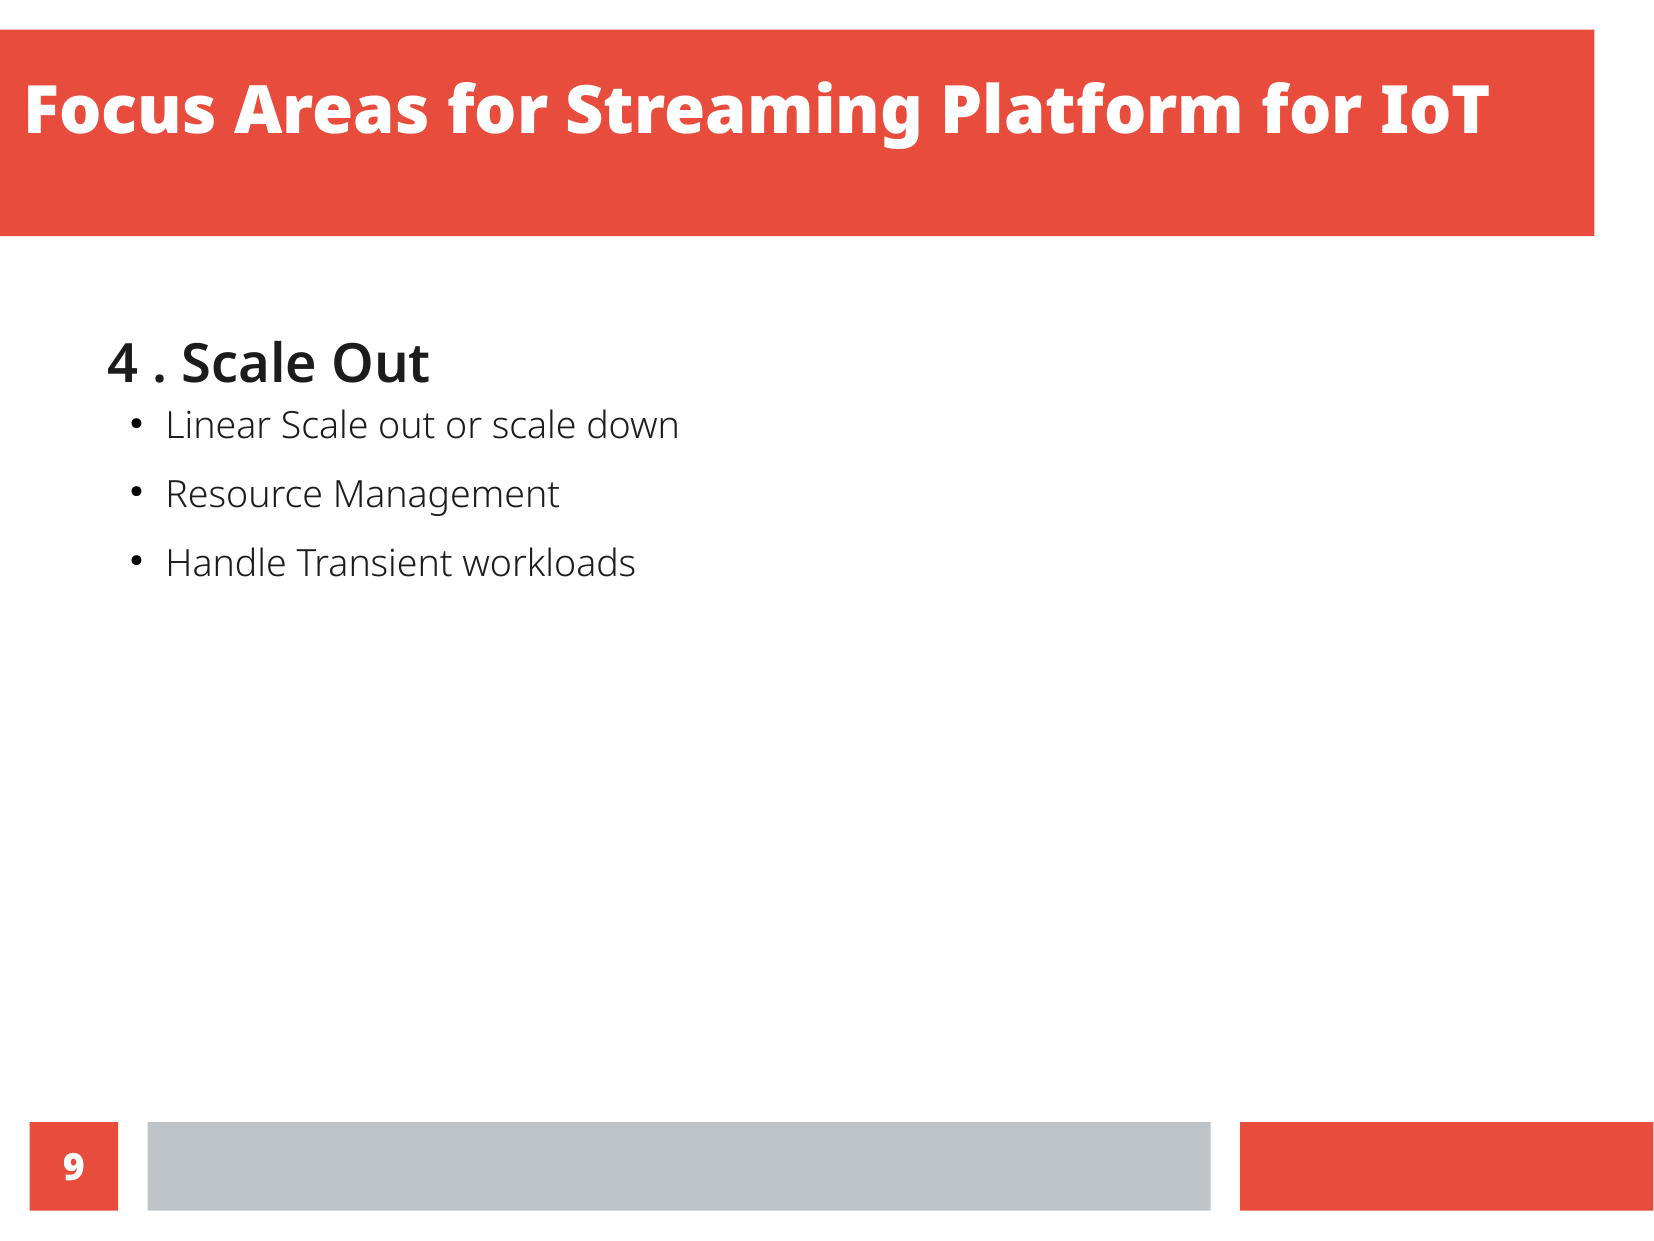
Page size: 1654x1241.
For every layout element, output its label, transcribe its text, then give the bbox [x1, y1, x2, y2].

title Focus Areas for Streaming Platform for IoT [23, 59, 1595, 154]
list 4 . Scale Out Linear Scale out or scale down Resource Management Handle Transient workloads [59, 324, 1565, 1093]
